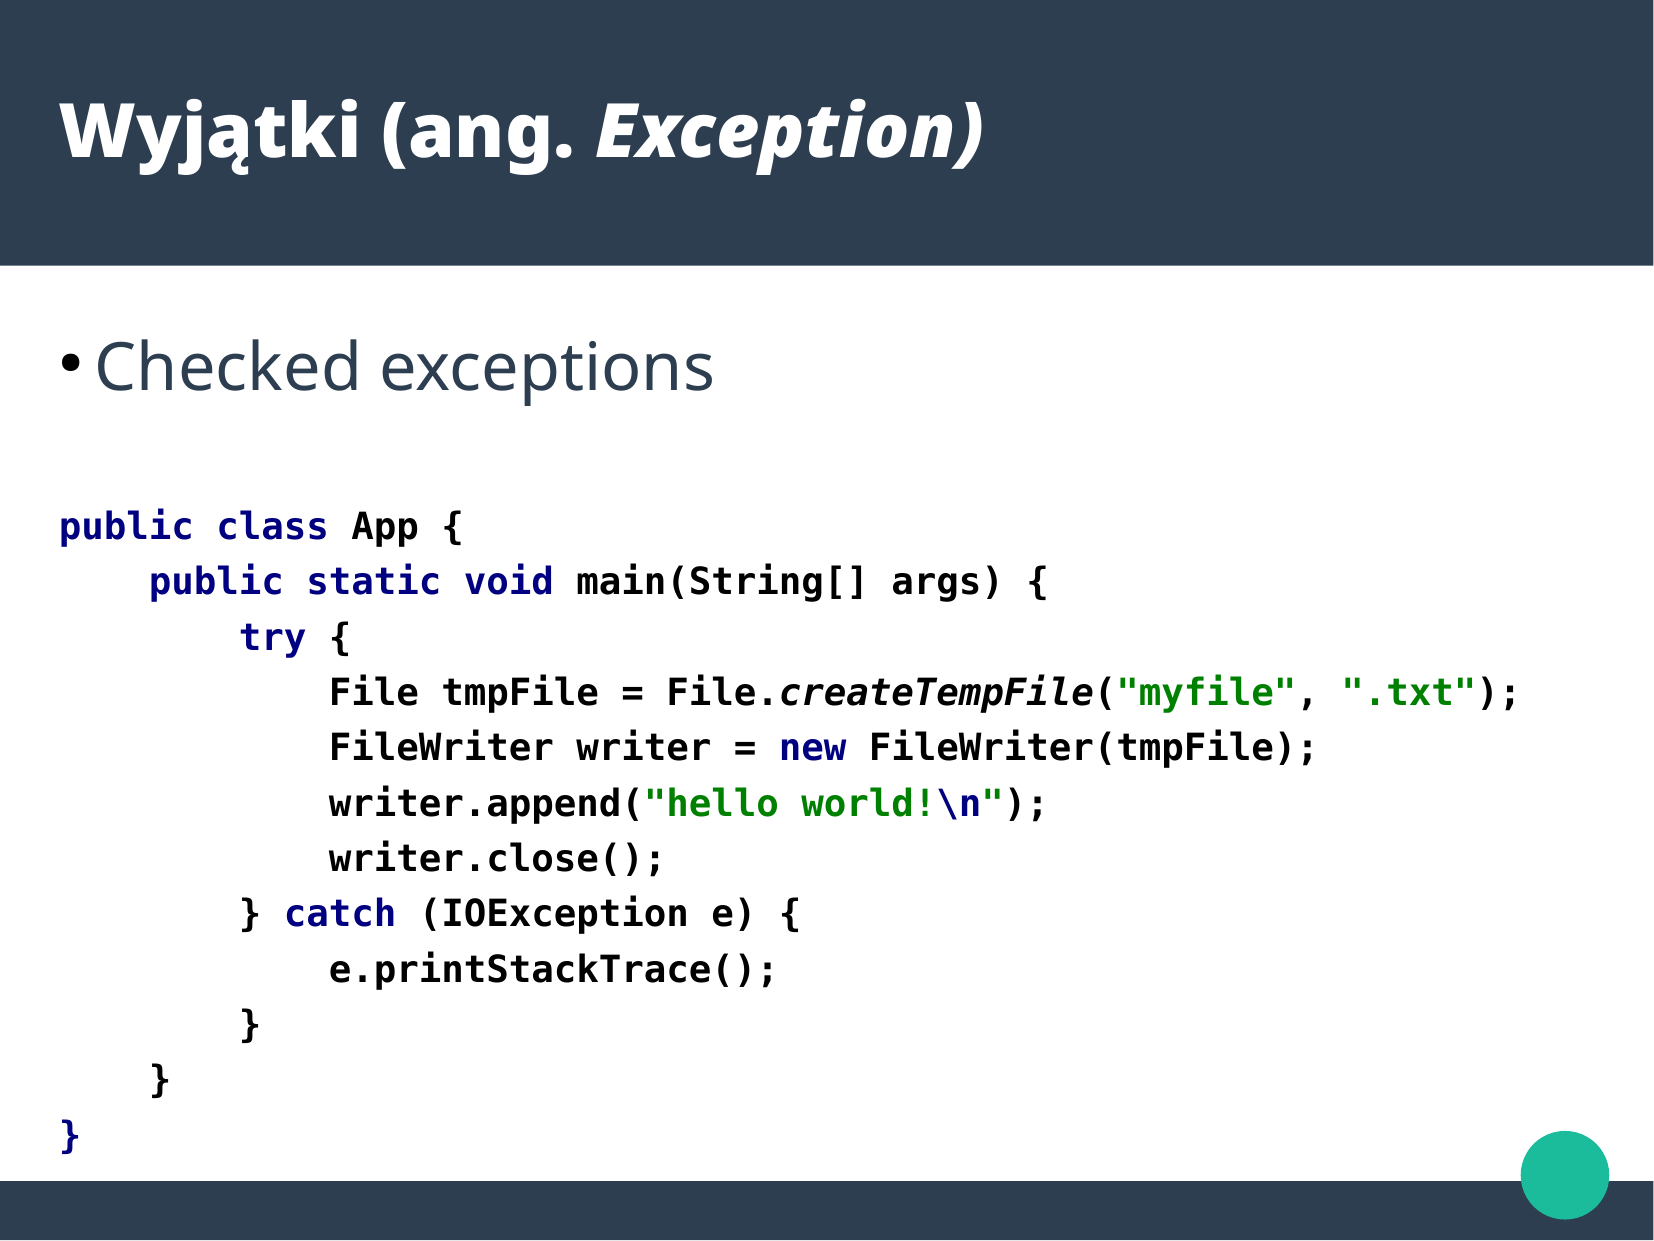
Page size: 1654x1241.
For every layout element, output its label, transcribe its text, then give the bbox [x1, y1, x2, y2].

subtitle Checked exceptions public class App { public static void main(String[] args) { try { File tmpFile = File.createTempFile("myfile", ".txt"); FileWriter writer = new FileWriter(tmpFile); writer.append("hello world!\n"); writer.close(); } catch (IOException e) { e.printStackTrace(); } } } [59, 323, 1595, 1154]
title Wyjątki (ang. Exception) [59, 24, 1595, 232]
